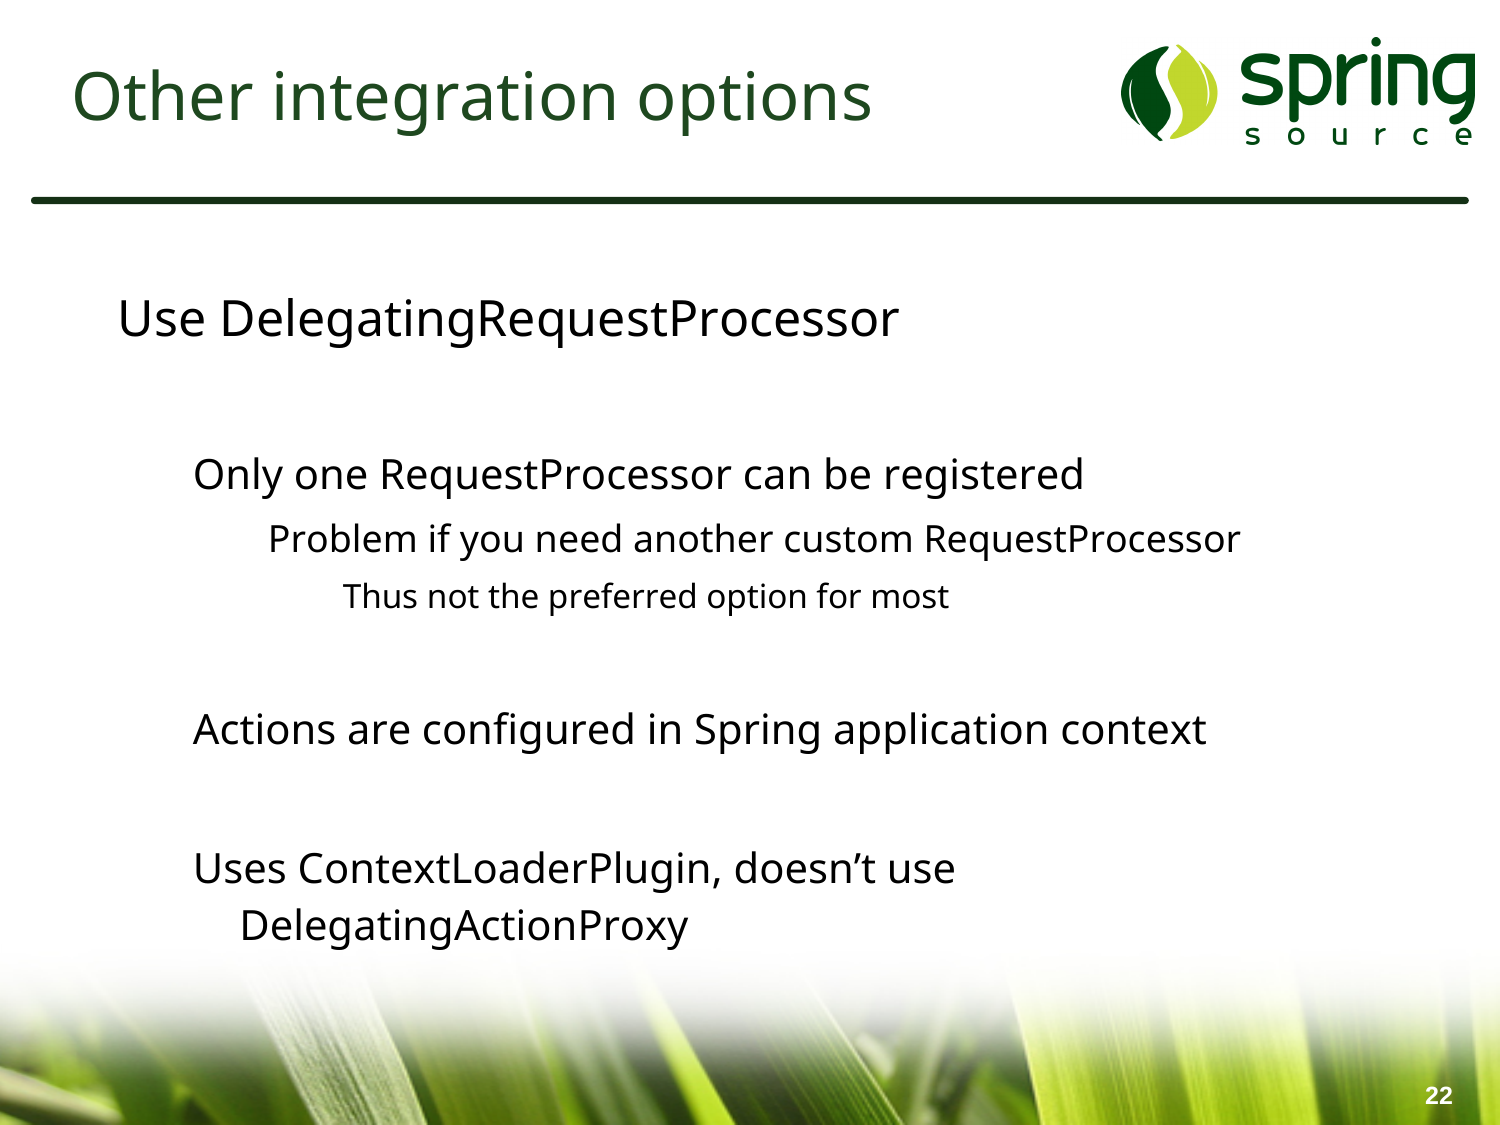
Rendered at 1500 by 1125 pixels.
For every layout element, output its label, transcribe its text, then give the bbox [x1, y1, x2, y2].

list Use DelegatingRequestProcessor Only one RequestProcessor can be registered Problem if you need another custom RequestProcessor Thus not the preferred option for most Actions are configured in Spring application context Uses ContextLoaderPlugin, doesn’t use DelegatingActionProxy [103, 275, 1394, 962]
picture [0, 944, 1500, 1125]
title Other integration options [56, 13, 1089, 176]
picture [1121, 37, 1475, 145]
